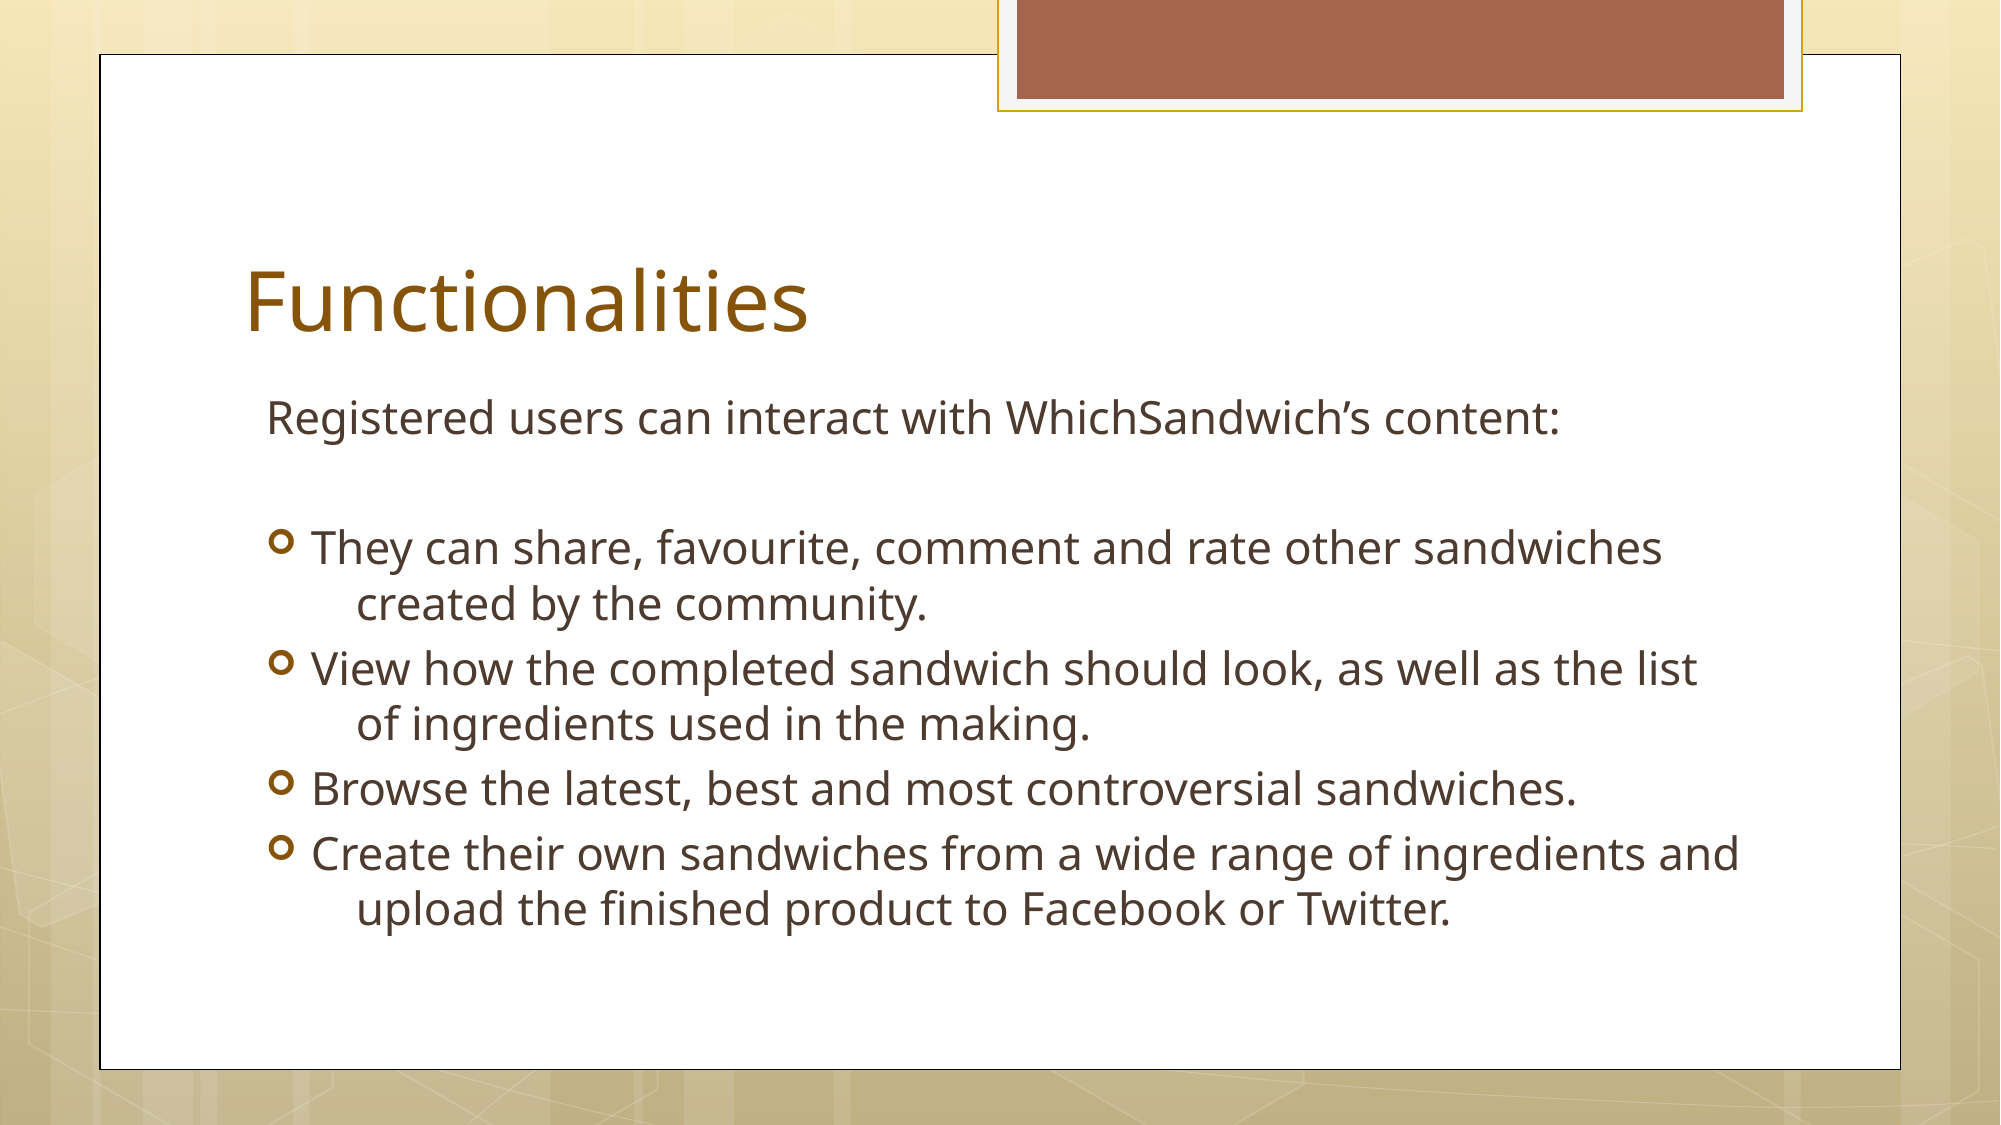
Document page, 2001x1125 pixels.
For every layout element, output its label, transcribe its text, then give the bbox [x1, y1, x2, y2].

list Registered users can interact with WhichSandwich’s content: They can share, favourite, comment and rate other sandwiches created by the community. View how the completed sandwich should look, as well as the list of ingredients used in the making. Browse the latest, best and most controversial sandwiches. Create their own sandwiches from a wide range of ingredients and upload the finished product to Facebook or Twitter. [228, 381, 1769, 957]
title Functionalities [228, 168, 1765, 357]
